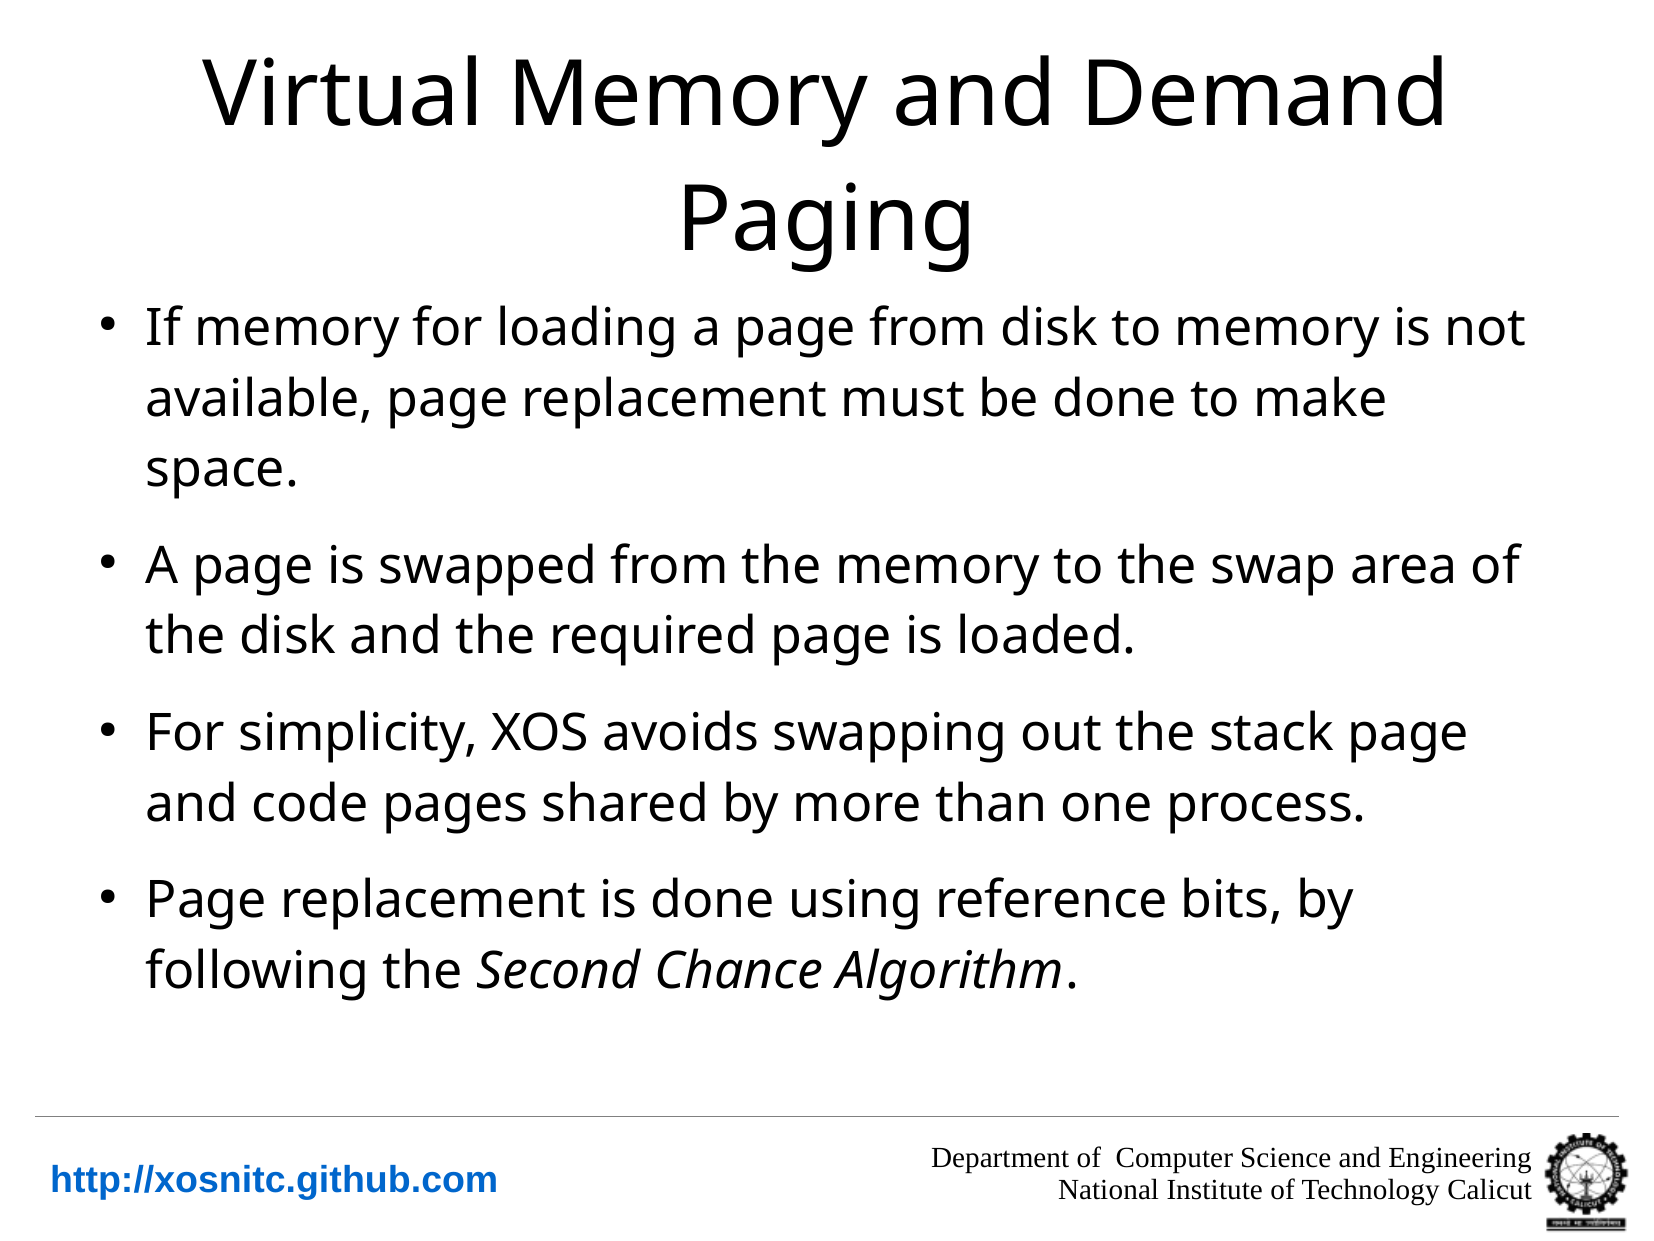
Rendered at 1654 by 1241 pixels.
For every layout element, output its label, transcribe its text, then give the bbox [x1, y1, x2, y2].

picture [1542, 1133, 1630, 1234]
title Virtual Memory and Demand Paging [82, 49, 1571, 257]
list If memory for loading a page from disk to memory is not available, page replacement must be done to make space. A page is swapped from the memory to the swap area of the disk and the required page is loaded. For simplicity, XOS avoids swapping out the stack page and code pages shared by more than one process. Page replacement is done using reference bits, by following the Second Chance Algorithm. [82, 290, 1538, 1010]
